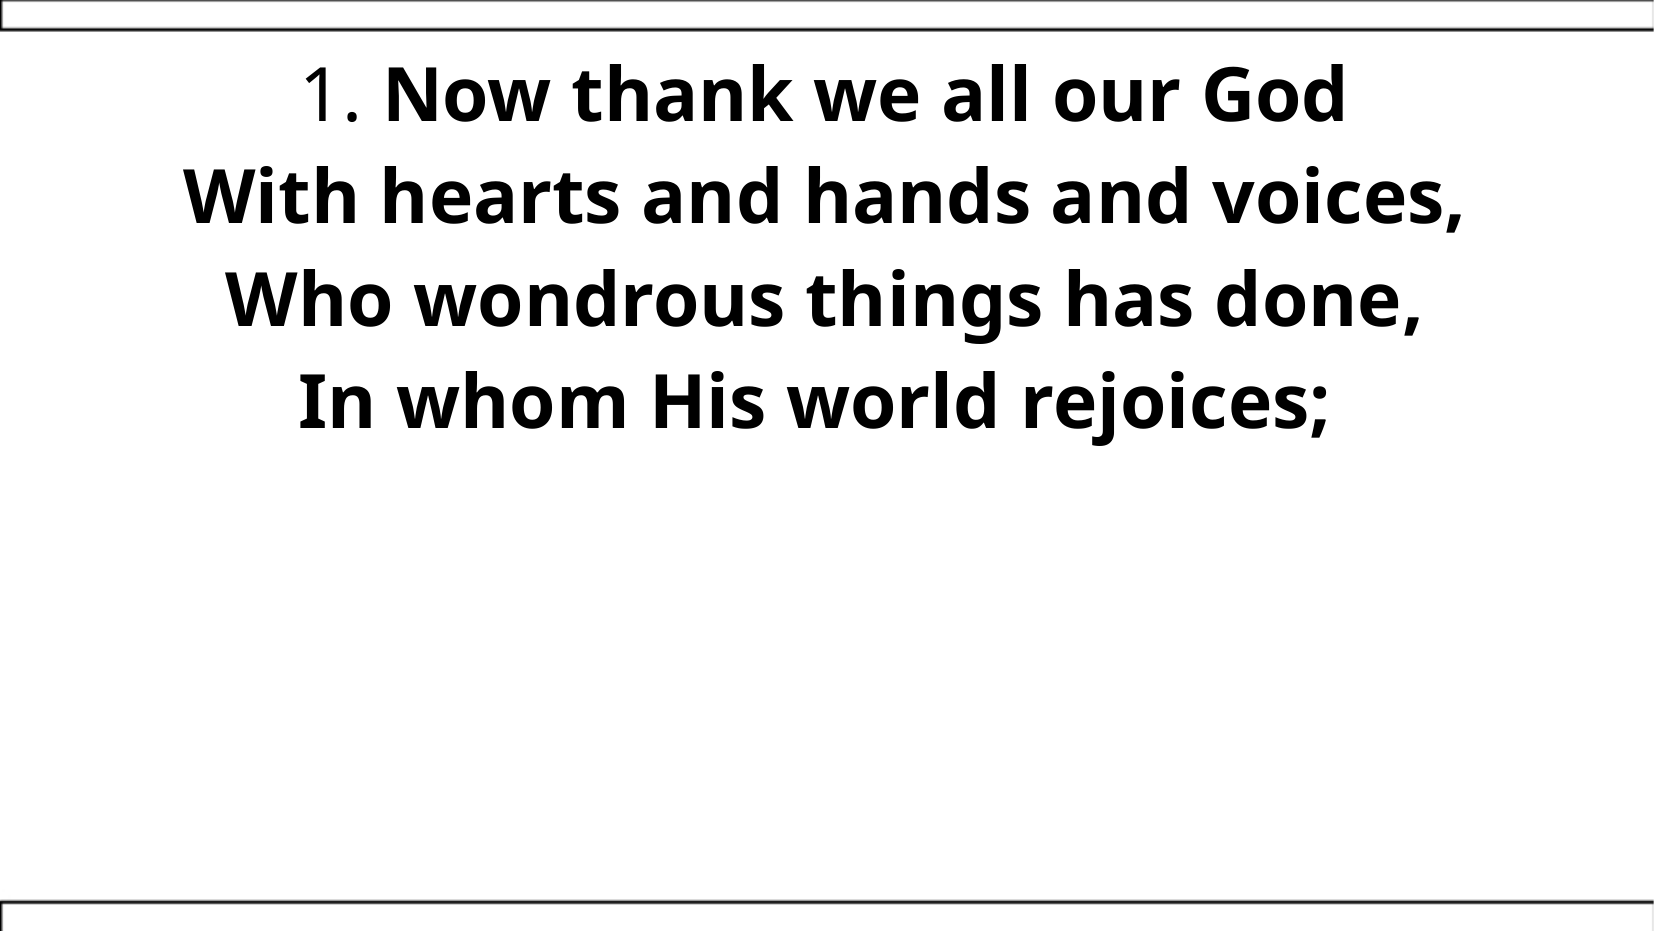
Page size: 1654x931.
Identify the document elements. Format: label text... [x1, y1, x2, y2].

text_box 1. Now thank we all our God With hearts and hands and voices, Who wondrous things has done, In whom His world rejoices; [90, 33, 1561, 454]
picture [0, 0, 1654, 931]
